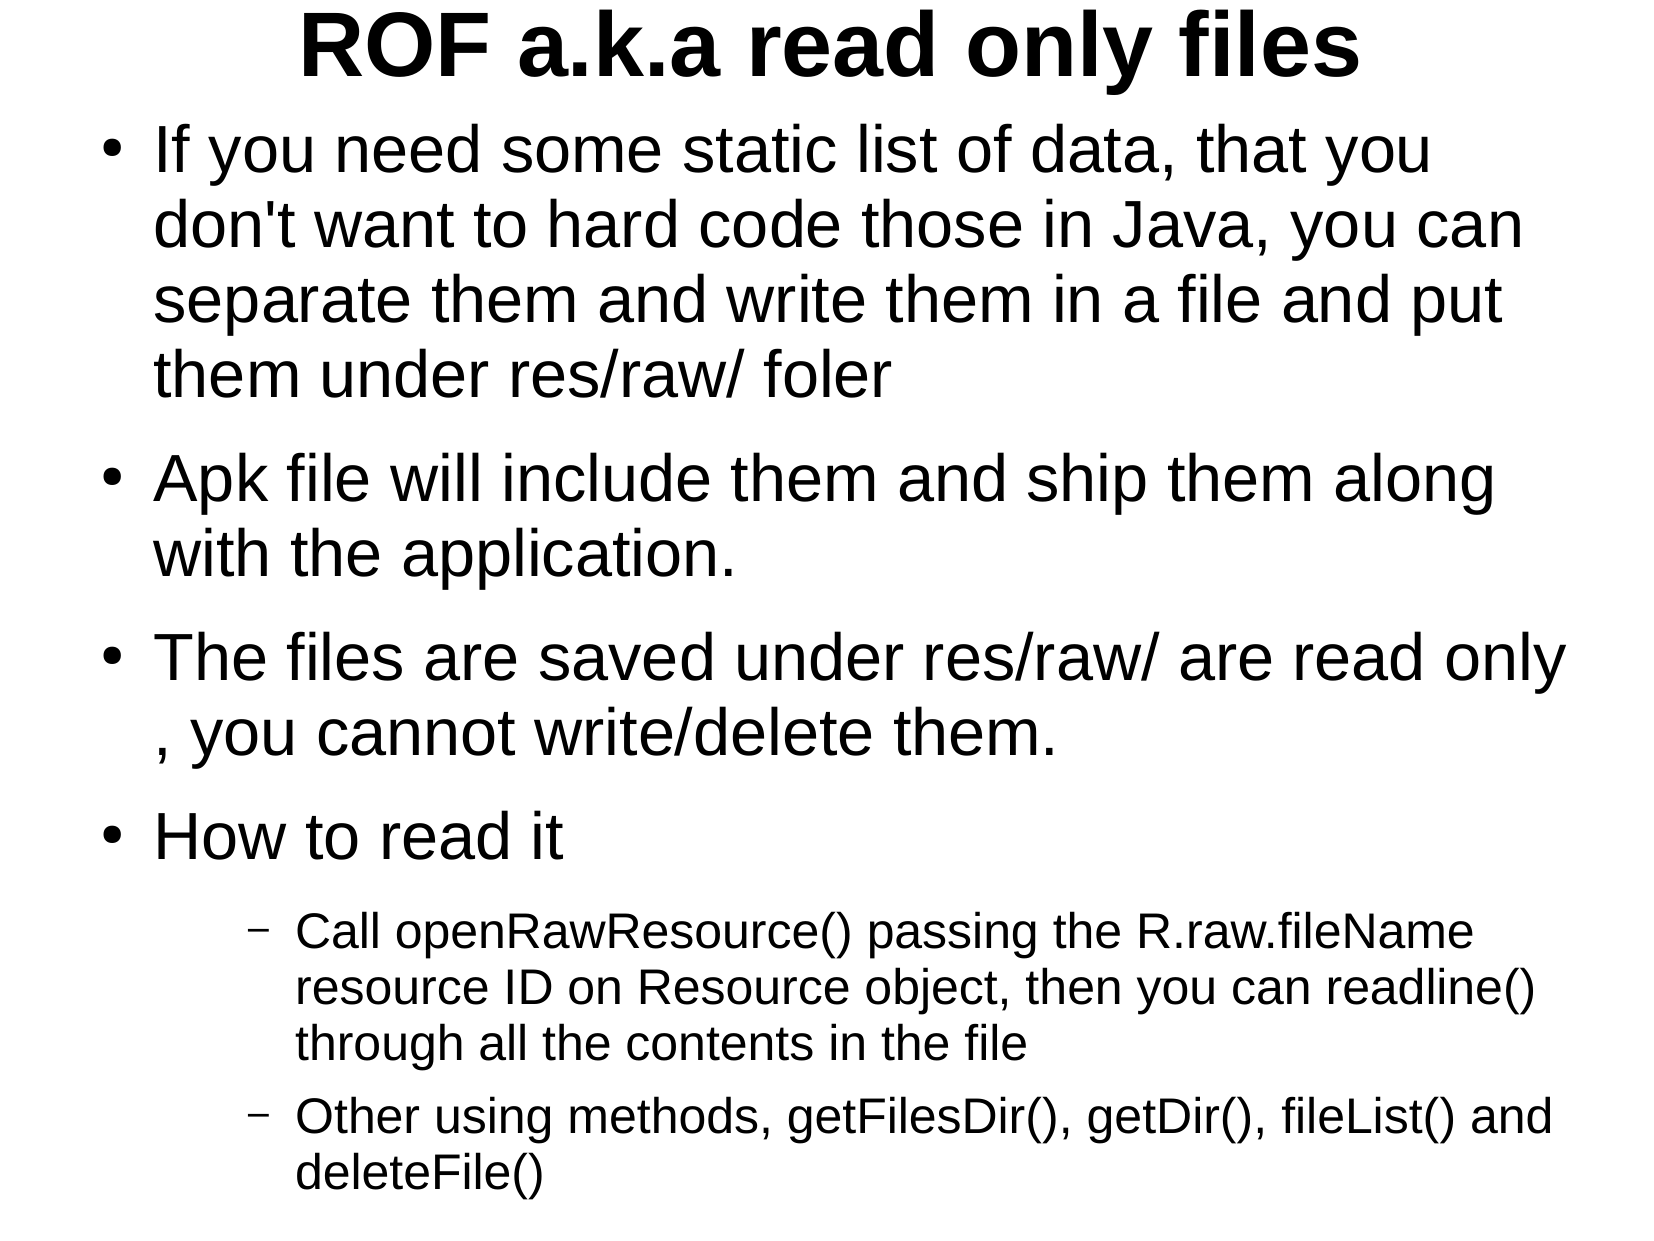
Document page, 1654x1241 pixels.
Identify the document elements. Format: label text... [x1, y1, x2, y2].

title ROF a.k.a read only files [86, 0, 1576, 188]
list If you need some static list of data, that you don't want to hard code those in Java, you can separate them and write them in a file and put them under res/raw/ foler Apk file will include them and ship them along with the application. The files are saved under res/raw/ are read only , you cannot write/delete them. How to read it Call openRawResource() passing the R.raw.fileName resource ID on Resource object, then you can readline() through all the contents in the file Other using methods, getFilesDir(), getDir(), fileList() and deleteFile() [82, 112, 1571, 1201]
